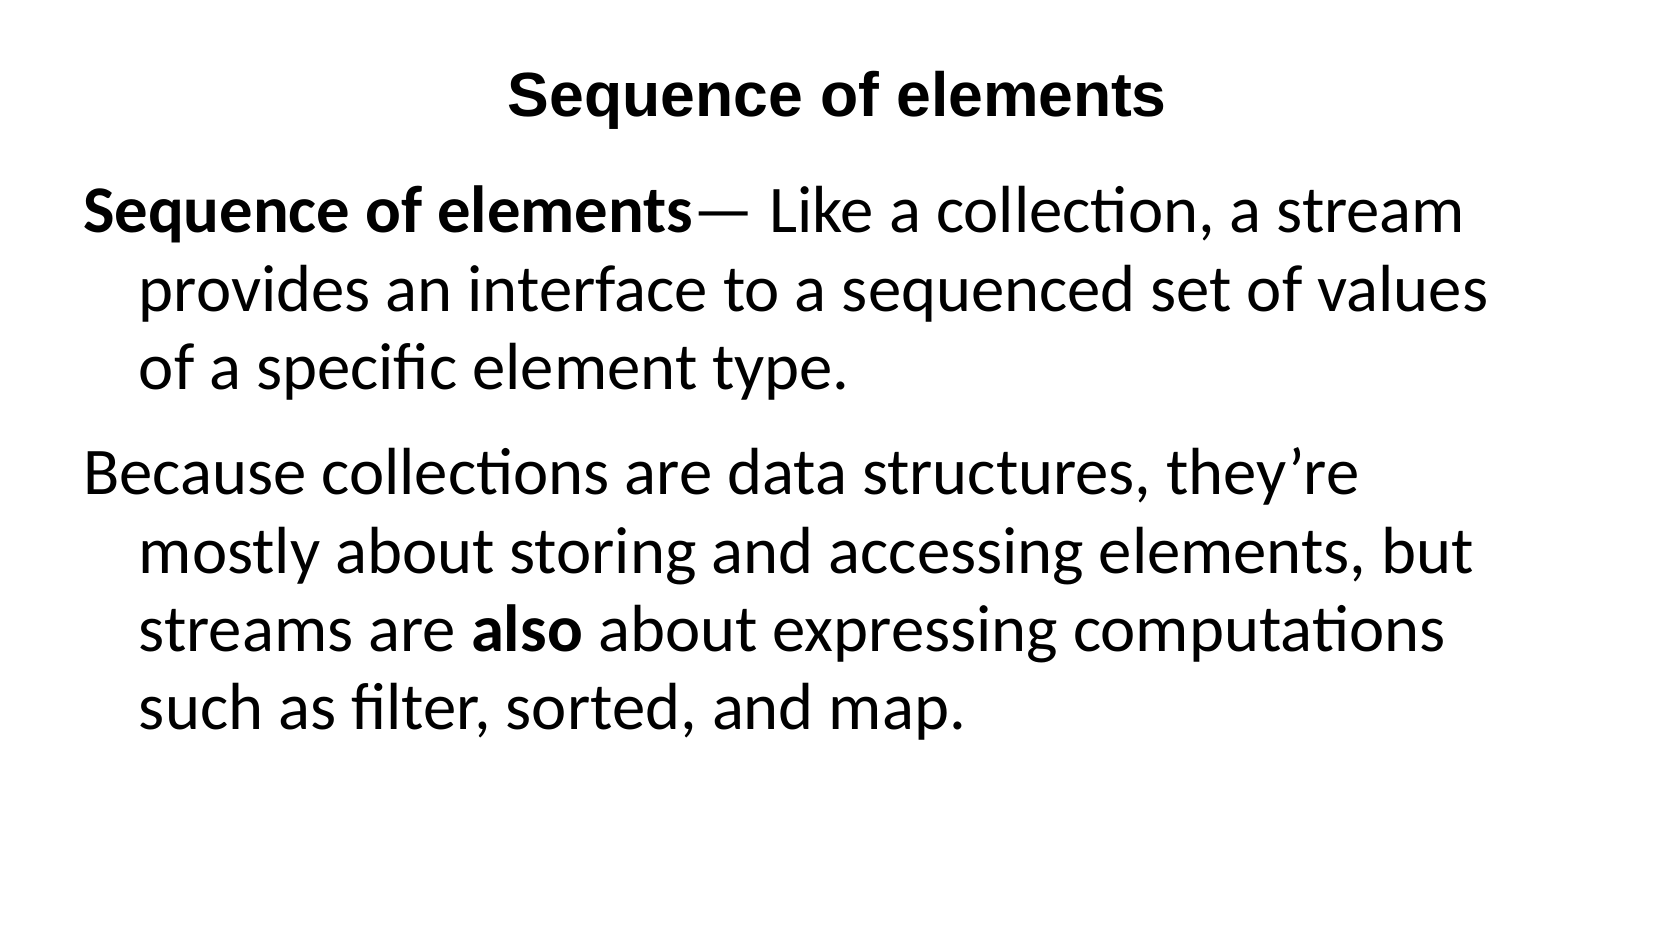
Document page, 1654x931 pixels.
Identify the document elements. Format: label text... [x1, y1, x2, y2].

list Sequence of elements— Like a collection, a stream provides an interface to a sequenced set of values of a specific element type. Because collections are data structures, they’re mostly about storing and accessing elements, but streams are also about expressing computations such as filter, sorted, and map. [82, 168, 1538, 889]
title Sequence of elements [82, 36, 1571, 146]
